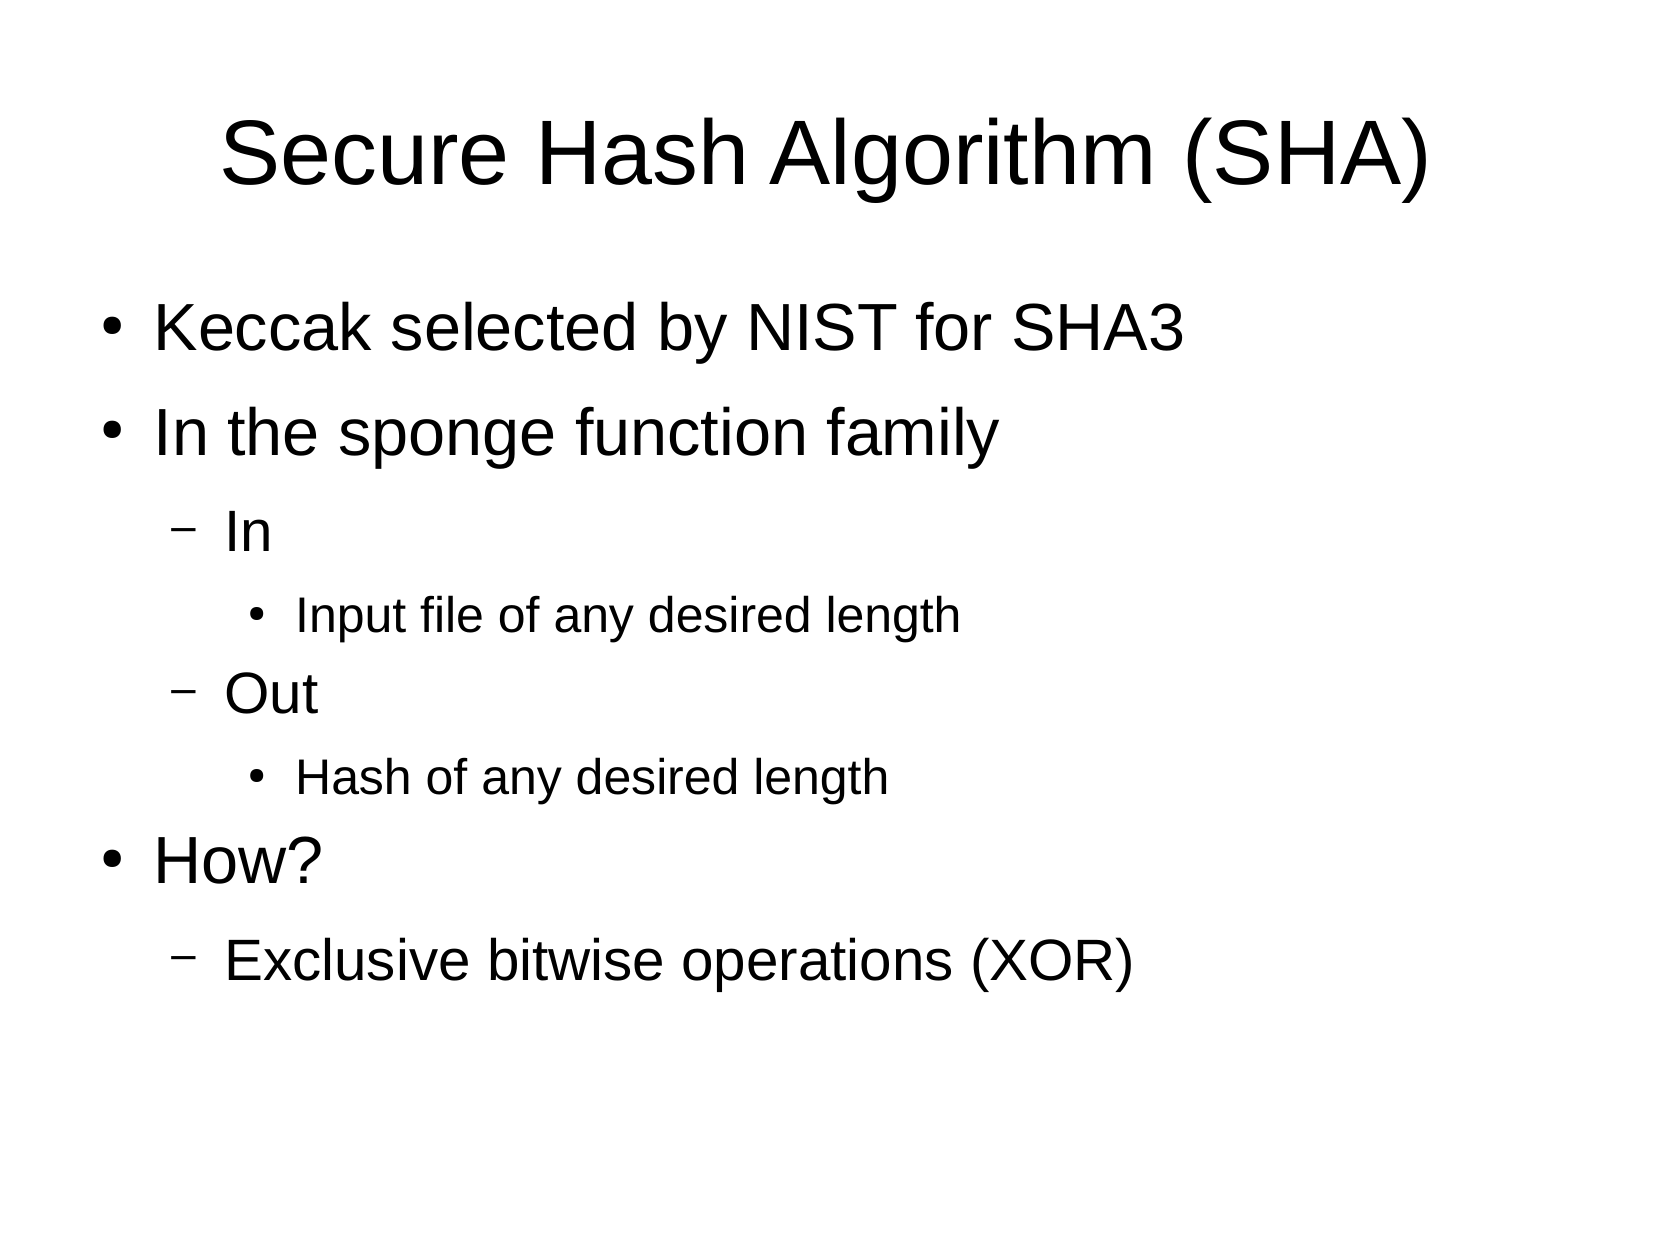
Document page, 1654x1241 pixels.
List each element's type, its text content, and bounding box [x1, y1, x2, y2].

list Keccak selected by NIST for SHA3 In the sponge function family In Input file of any desired length Out Hash of any desired length How? Exclusive bitwise operations (XOR) [82, 290, 1571, 1010]
title Secure Hash Algorithm (SHA) [82, 49, 1571, 257]
